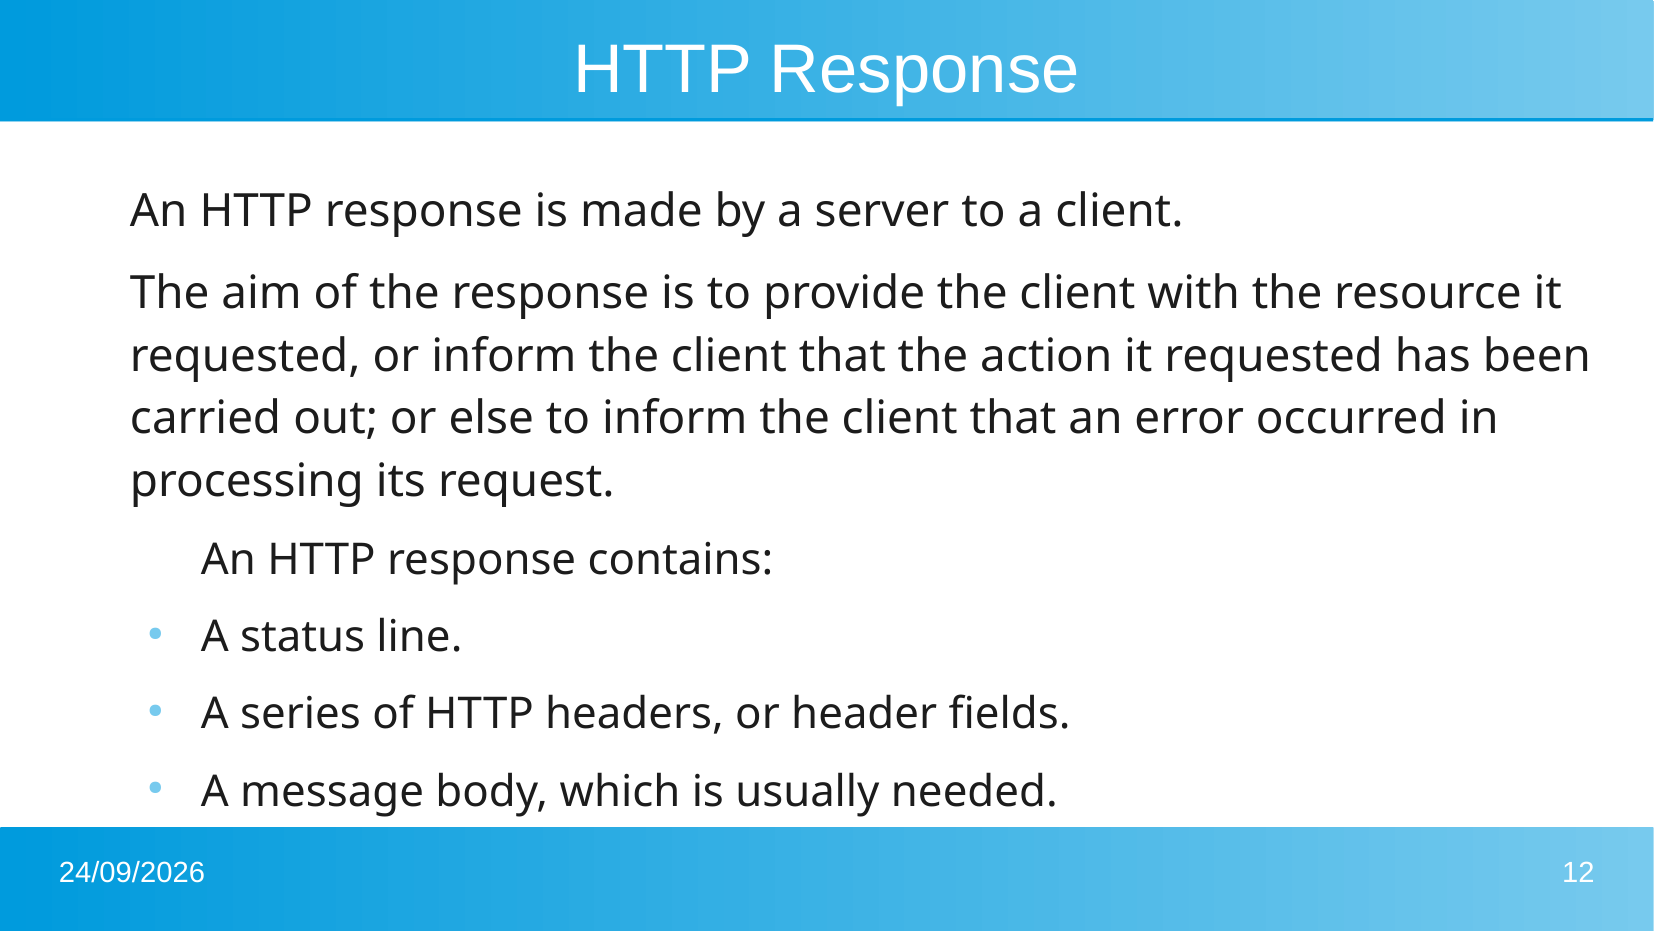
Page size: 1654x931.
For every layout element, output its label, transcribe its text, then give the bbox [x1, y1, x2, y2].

title HTTP Response [59, 29, 1595, 108]
list An HTTP response is made by a server to a client. The aim of the response is to provide the client with the resource it requested, or inform the client that the action it requested has been carried out; or else to inform the client that an error occurred in processing its request. An HTTP response contains: A status line. A series of HTTP headers, or header fields. A message body, which is usually needed. [59, 177, 1595, 768]
